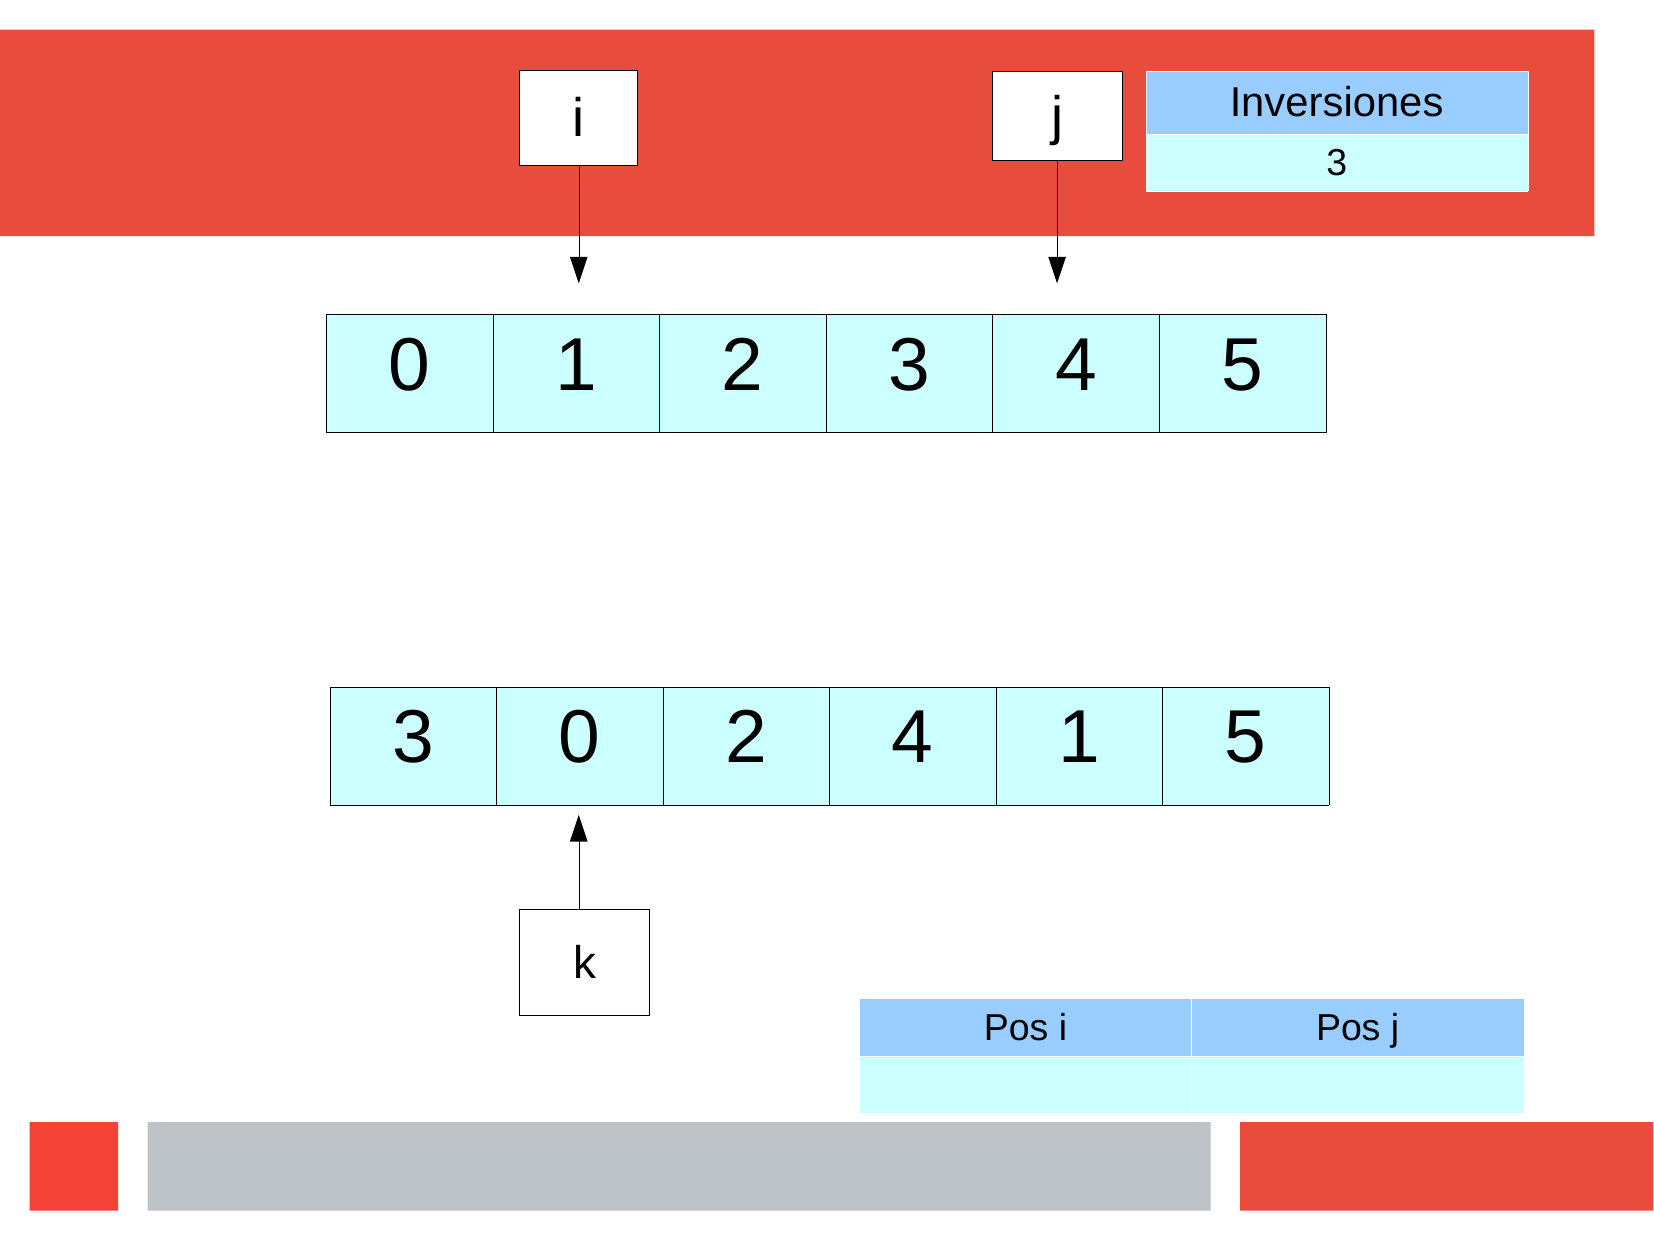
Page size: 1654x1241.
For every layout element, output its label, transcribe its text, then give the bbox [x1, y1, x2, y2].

table_header Pos i [860, 999, 1191, 1056]
table_header 2 [664, 688, 829, 805]
table_header 1 [997, 688, 1162, 805]
table_cell [1192, 1057, 1524, 1113]
table_header 0 [497, 688, 663, 805]
table_header Inversiones [1147, 72, 1528, 134]
table_header 4 [830, 688, 996, 805]
text_box k [519, 909, 650, 1016]
text_box j [992, 71, 1123, 161]
table_header 0 [327, 315, 493, 432]
table_header 5 [1160, 315, 1326, 432]
table_header 3 [331, 688, 496, 805]
table_header 5 [1163, 688, 1329, 805]
table_header 1 [494, 315, 659, 432]
table_header 4 [993, 315, 1159, 432]
table_header 2 [660, 315, 826, 432]
text_box i [519, 70, 638, 166]
table_cell 3 [1147, 135, 1528, 191]
table_header Pos j [1192, 999, 1524, 1056]
table_cell [860, 1057, 1191, 1113]
table_header 3 [827, 315, 992, 432]
